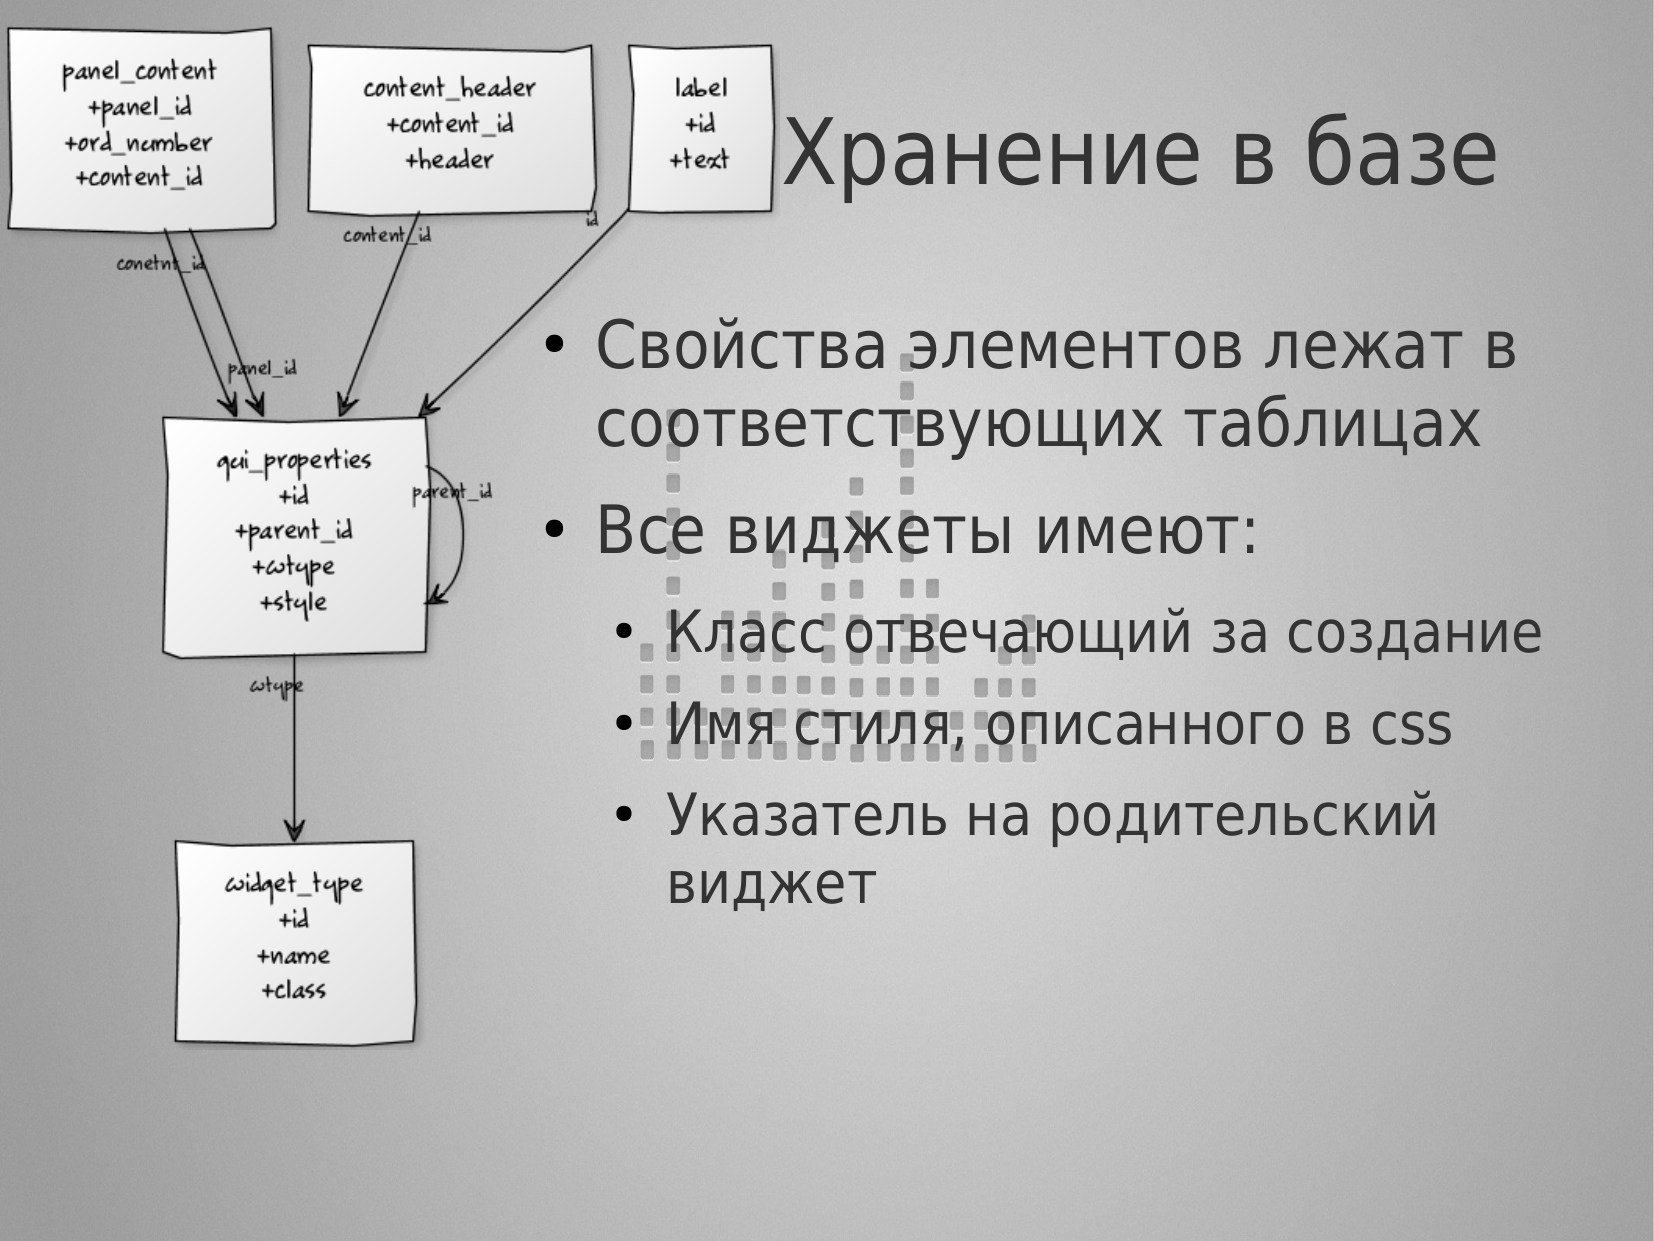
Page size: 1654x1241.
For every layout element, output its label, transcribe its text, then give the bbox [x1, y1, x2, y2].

list Свойства элементов лежат в соответствующих таблицах Все виджеты имеют: Класс отвечающий за создание Имя стиля, описанного в css Указатель на родительский виджет [525, 306, 1571, 1126]
picture [0, 0, 1654, 1241]
title Хранение в базе [780, 49, 1571, 257]
